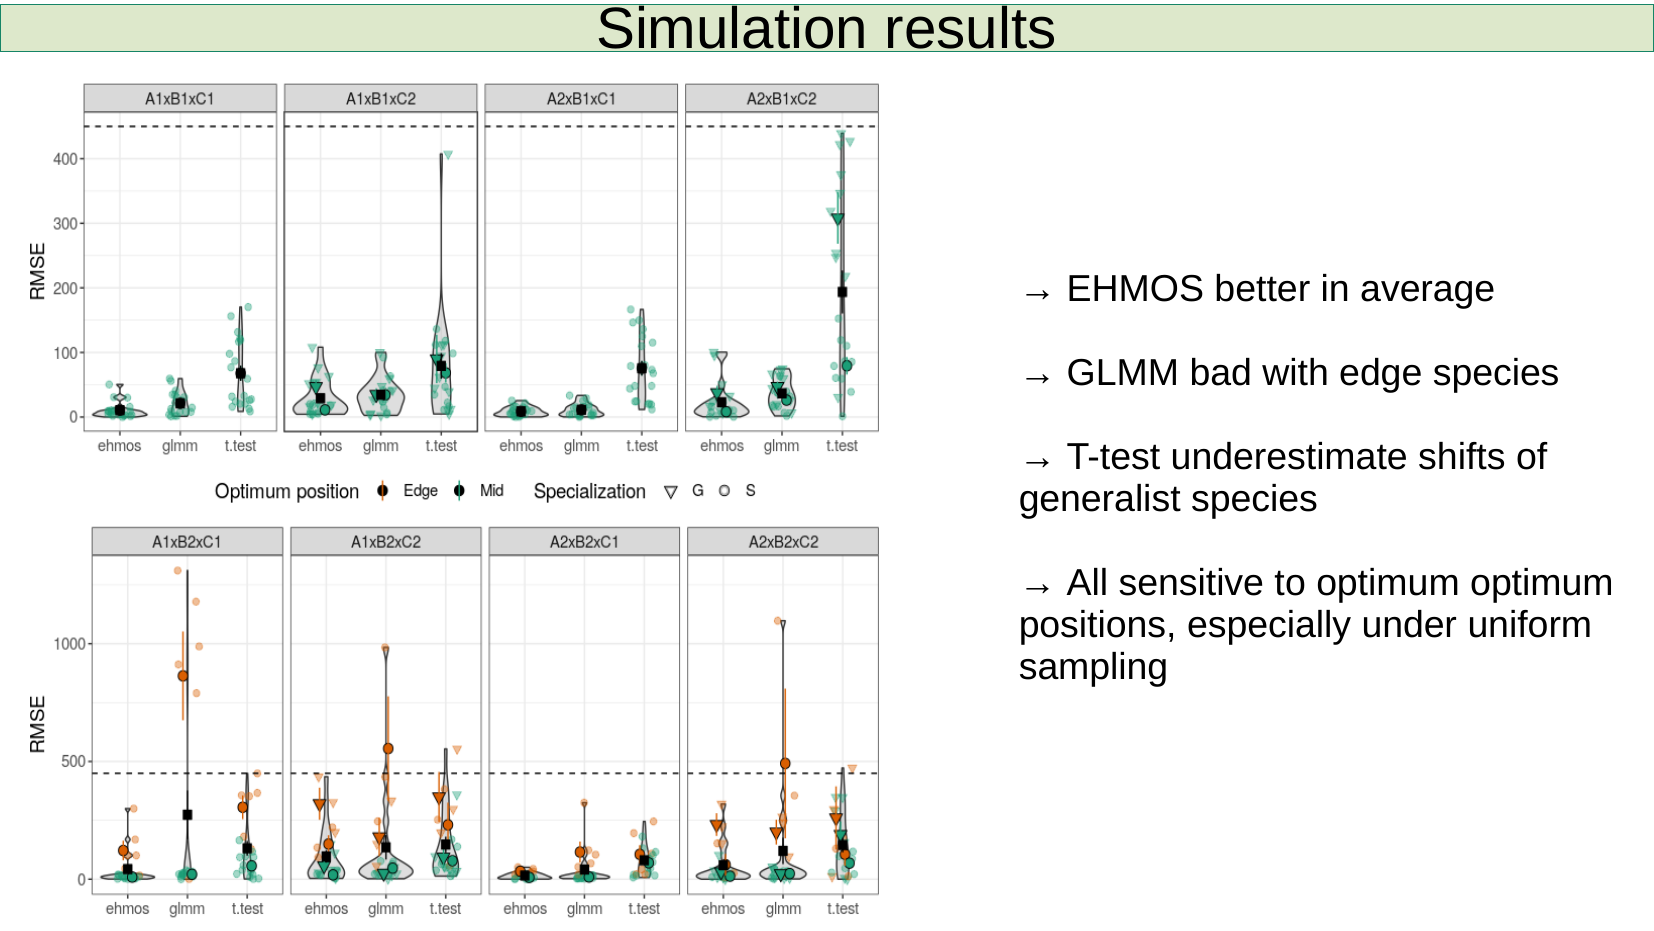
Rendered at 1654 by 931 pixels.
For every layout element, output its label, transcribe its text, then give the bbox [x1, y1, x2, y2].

text_box → EHMOS better in average → GLMM bad with edge species → T-test underestimate shifts of generalist species → All sensitive to optimum optimum positions, especially under uniform sampling [1003, 259, 1654, 695]
text_box Simulation results [0, 4, 1654, 52]
picture [23, 76, 886, 925]
